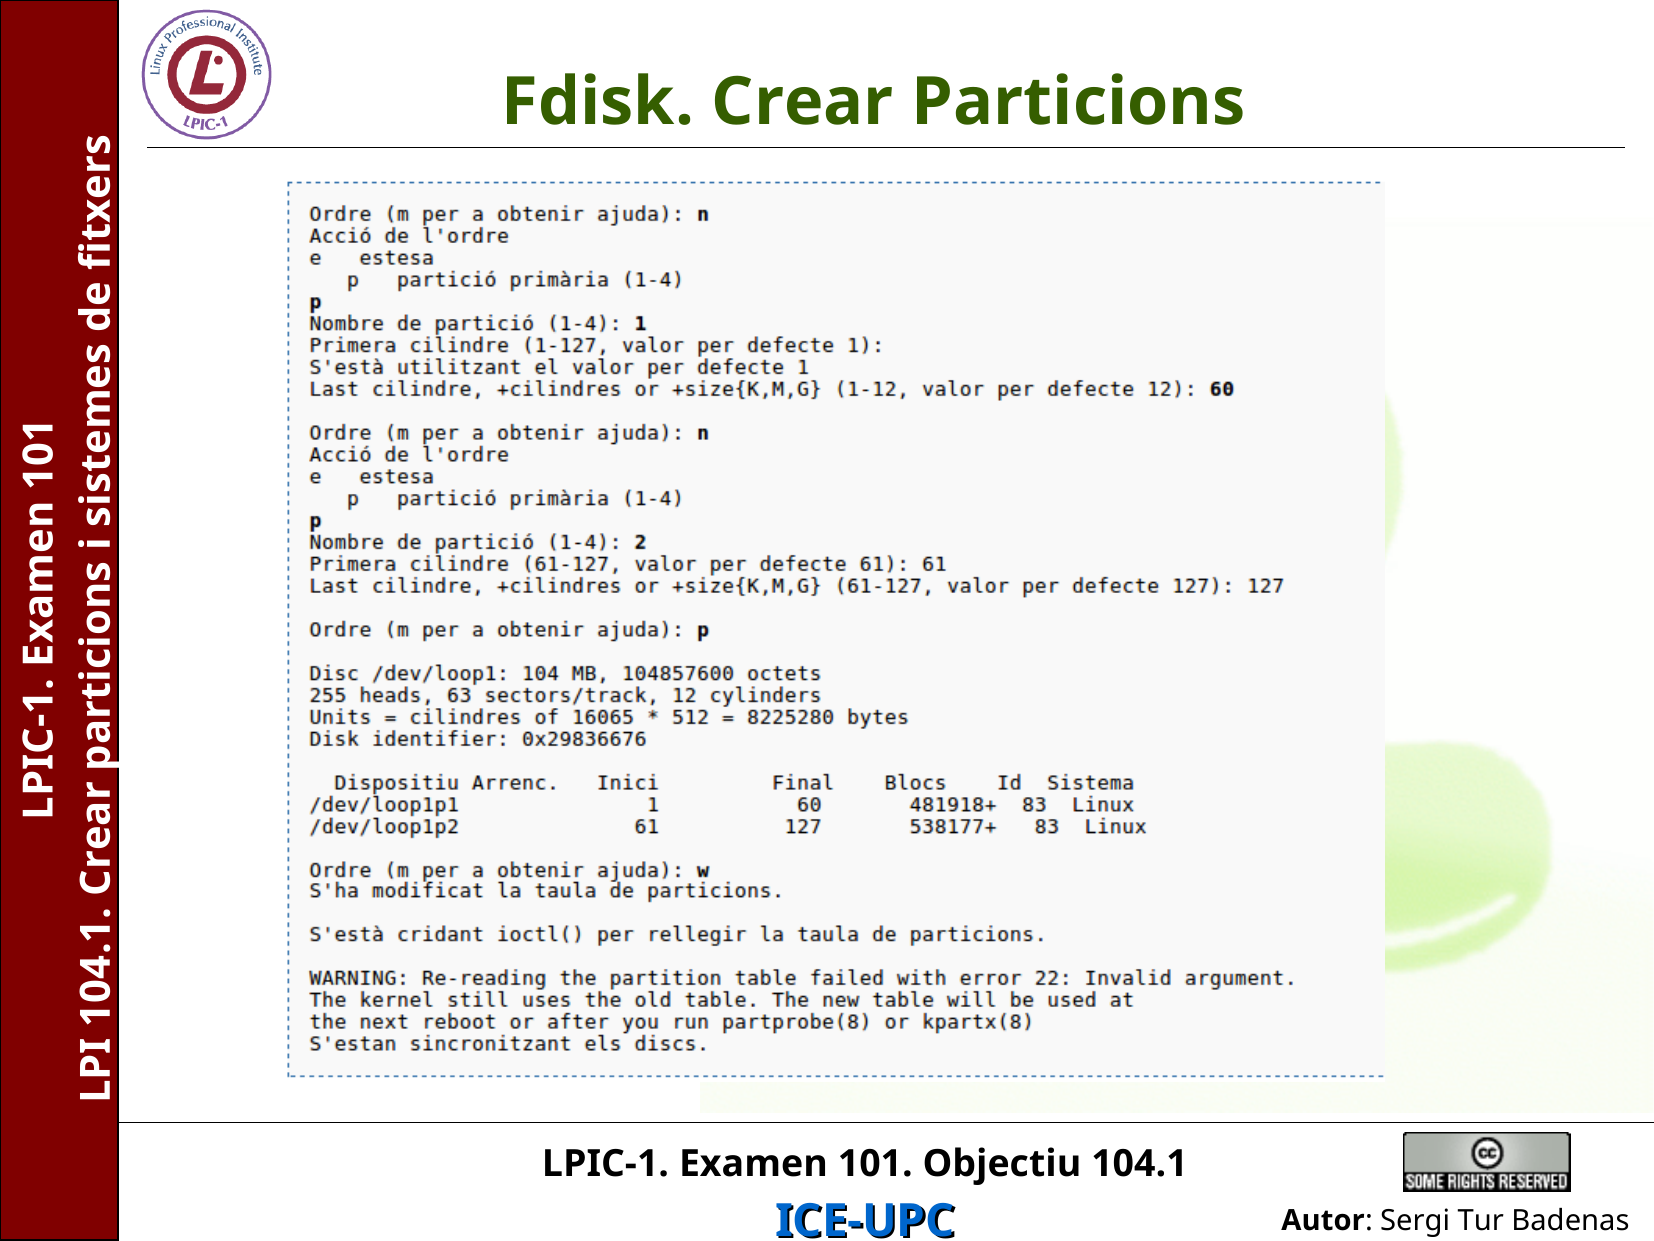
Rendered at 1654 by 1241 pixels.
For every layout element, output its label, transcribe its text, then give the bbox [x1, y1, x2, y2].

title Fdisk. Crear Particions [129, 55, 1619, 142]
picture [1403, 1132, 1571, 1192]
picture [280, 168, 1654, 1113]
picture [135, 5, 277, 55]
